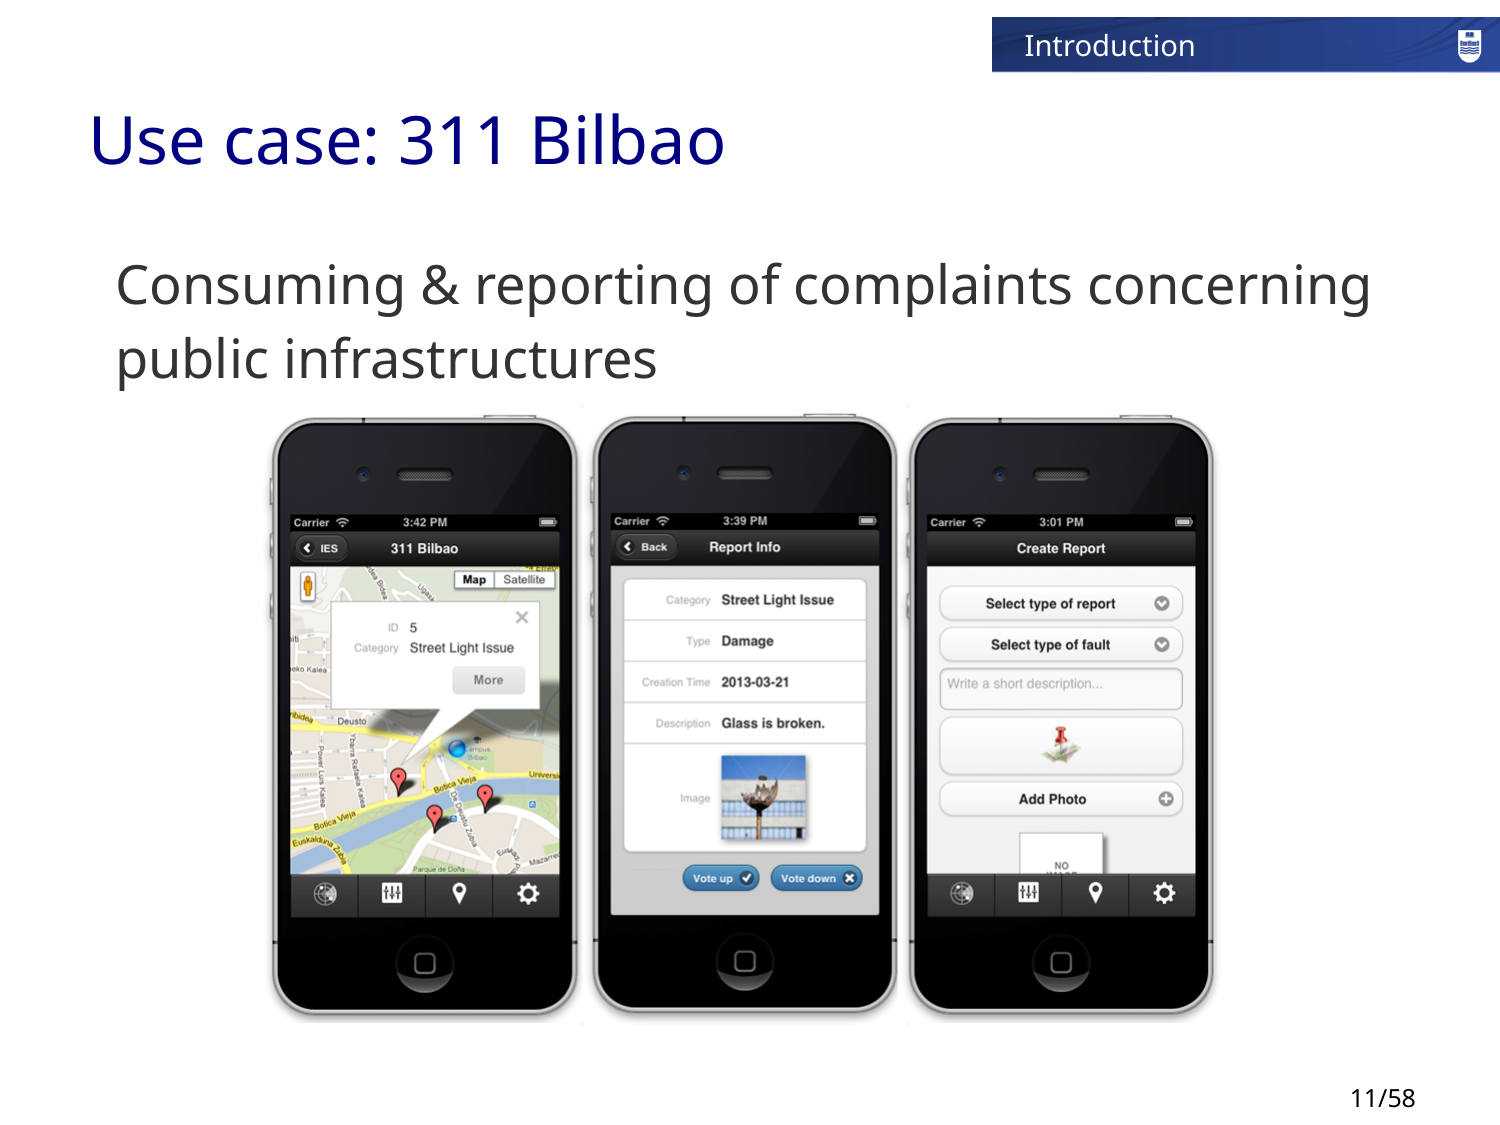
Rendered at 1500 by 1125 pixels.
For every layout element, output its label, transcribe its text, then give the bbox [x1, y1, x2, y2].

title Use case: 311 Bilbao [2, 99, 1365, 177]
text_box Introduction [1009, 17, 1483, 67]
picture [992, 17, 1500, 73]
picture [255, 404, 1224, 1025]
list Consuming & reporting of complaints concerning public infrastructures [100, 238, 1495, 1028]
